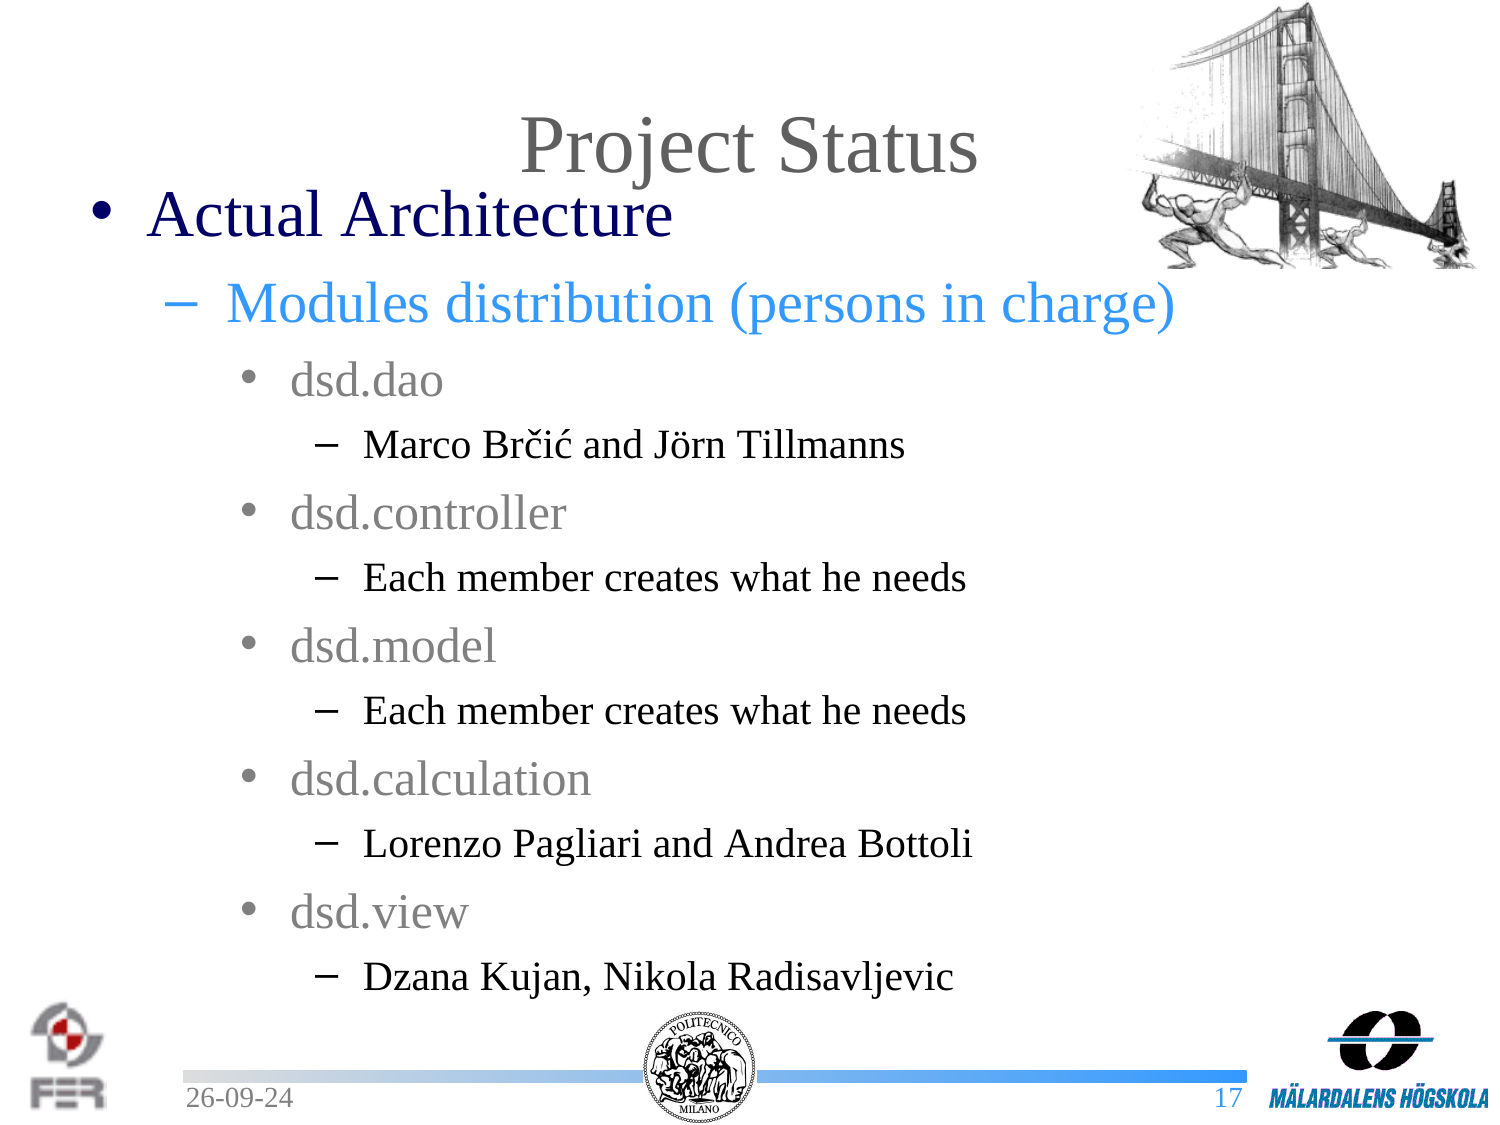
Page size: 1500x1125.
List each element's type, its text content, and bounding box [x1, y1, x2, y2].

text_box 13-12-02 [171, 1070, 396, 1114]
title Project Status [75, 45, 1122, 162]
picture [1368, 1093, 1374, 1104]
text_box <numero> [1186, 1070, 1258, 1114]
picture [1122, 0, 1477, 269]
picture [643, 1011, 757, 1123]
picture [1454, 1091, 1459, 1108]
picture [29, 987, 107, 1125]
list Actual Architecture Modules distribution (persons in charge) dsd.dao Marco Brčić and Jörn Tillmanns dsd.controller Each member creates what he needs dsd.model Each member creates what he needs dsd.calculation Lorenzo Pagliari and Andrea Bottoli dsd.view Dzana Kujan, Nikola Radisavljevic [75, 162, 1426, 1007]
picture [1435, 1096, 1441, 1104]
picture [1269, 1011, 1488, 1108]
